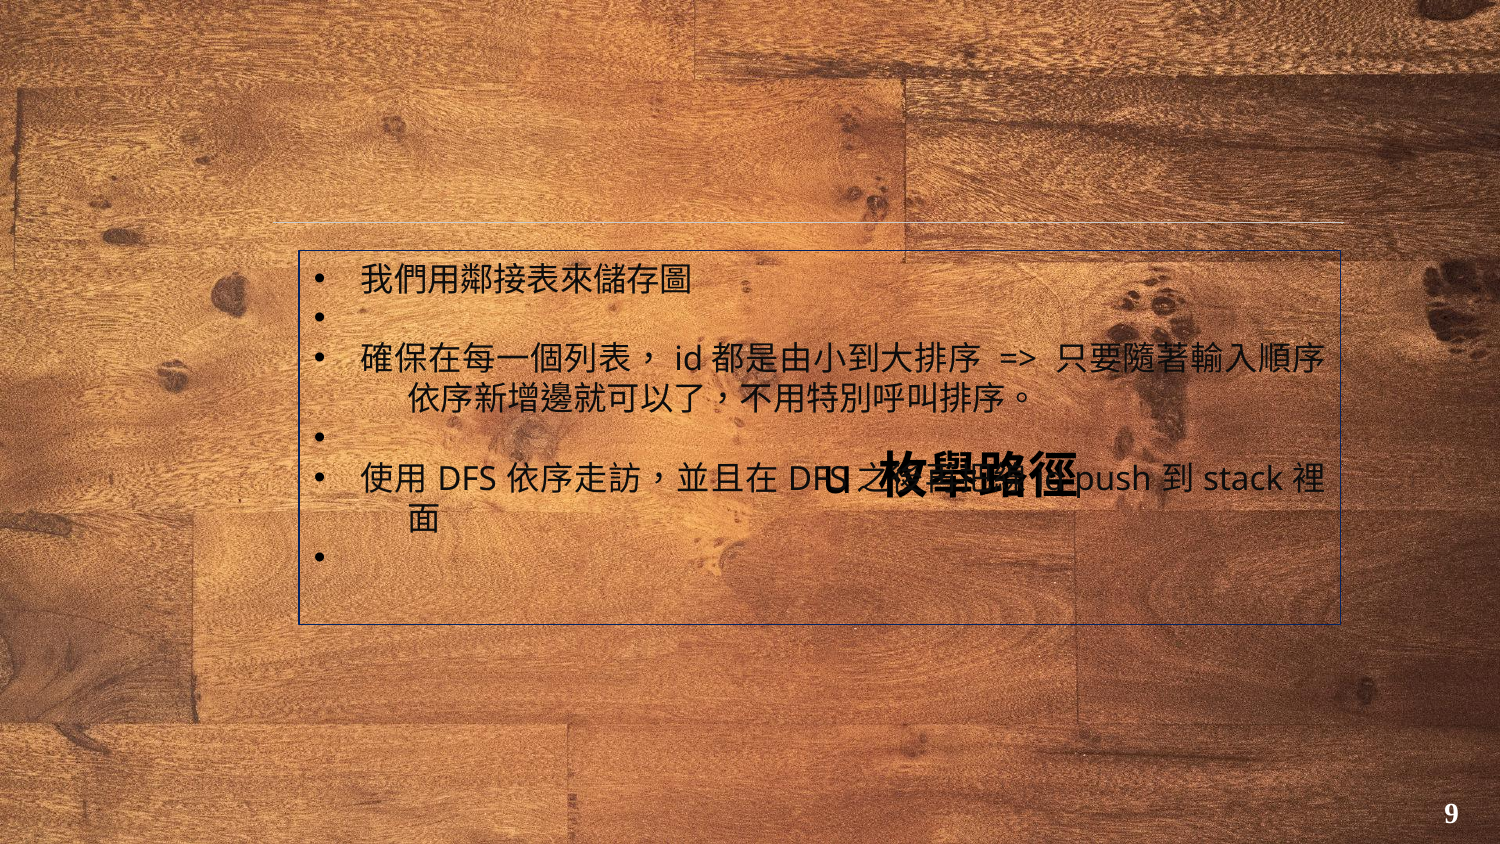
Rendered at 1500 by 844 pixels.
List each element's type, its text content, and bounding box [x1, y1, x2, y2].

slide_number 9 [1429, 779, 1500, 844]
text_box 我們用鄰接表來儲存圖 確保在每一個列表，id都是由小到大排序 => 只要隨著輸入順序依序新增邊就可以了，不用特別呼叫排序。 使用DFS依序走訪，並且在DFS之後再把線id push到stack裡面 [298, 250, 1341, 589]
title 枚舉路徑 [255, 117, 1341, 233]
